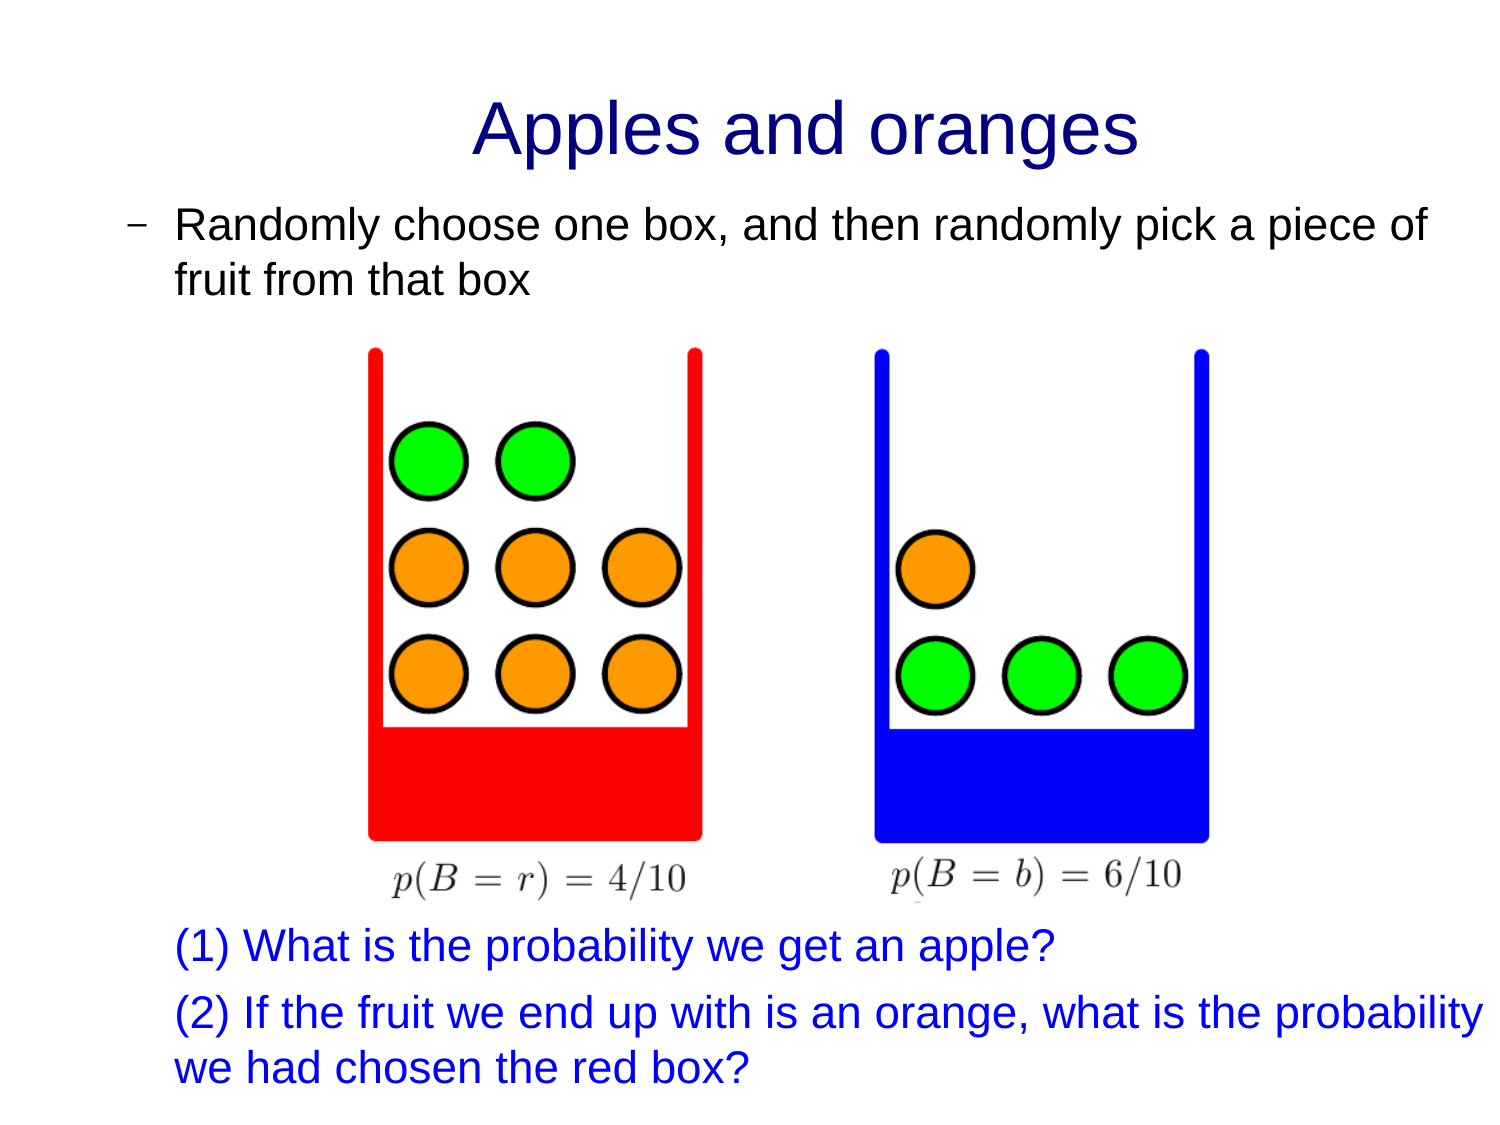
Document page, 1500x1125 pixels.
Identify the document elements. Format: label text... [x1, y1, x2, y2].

picture [389, 854, 690, 902]
picture [891, 853, 1183, 903]
title Apples and oranges [149, 65, 1463, 179]
picture [367, 346, 705, 845]
picture [871, 345, 1213, 847]
list Randomly choose one box, and then randomly pick a piece of fruit from that box (1) What is the probability we get an apple? (2) If the fruit we end up with is an orange, what is the probability we had chosen the red box? [37, 187, 1500, 1125]
